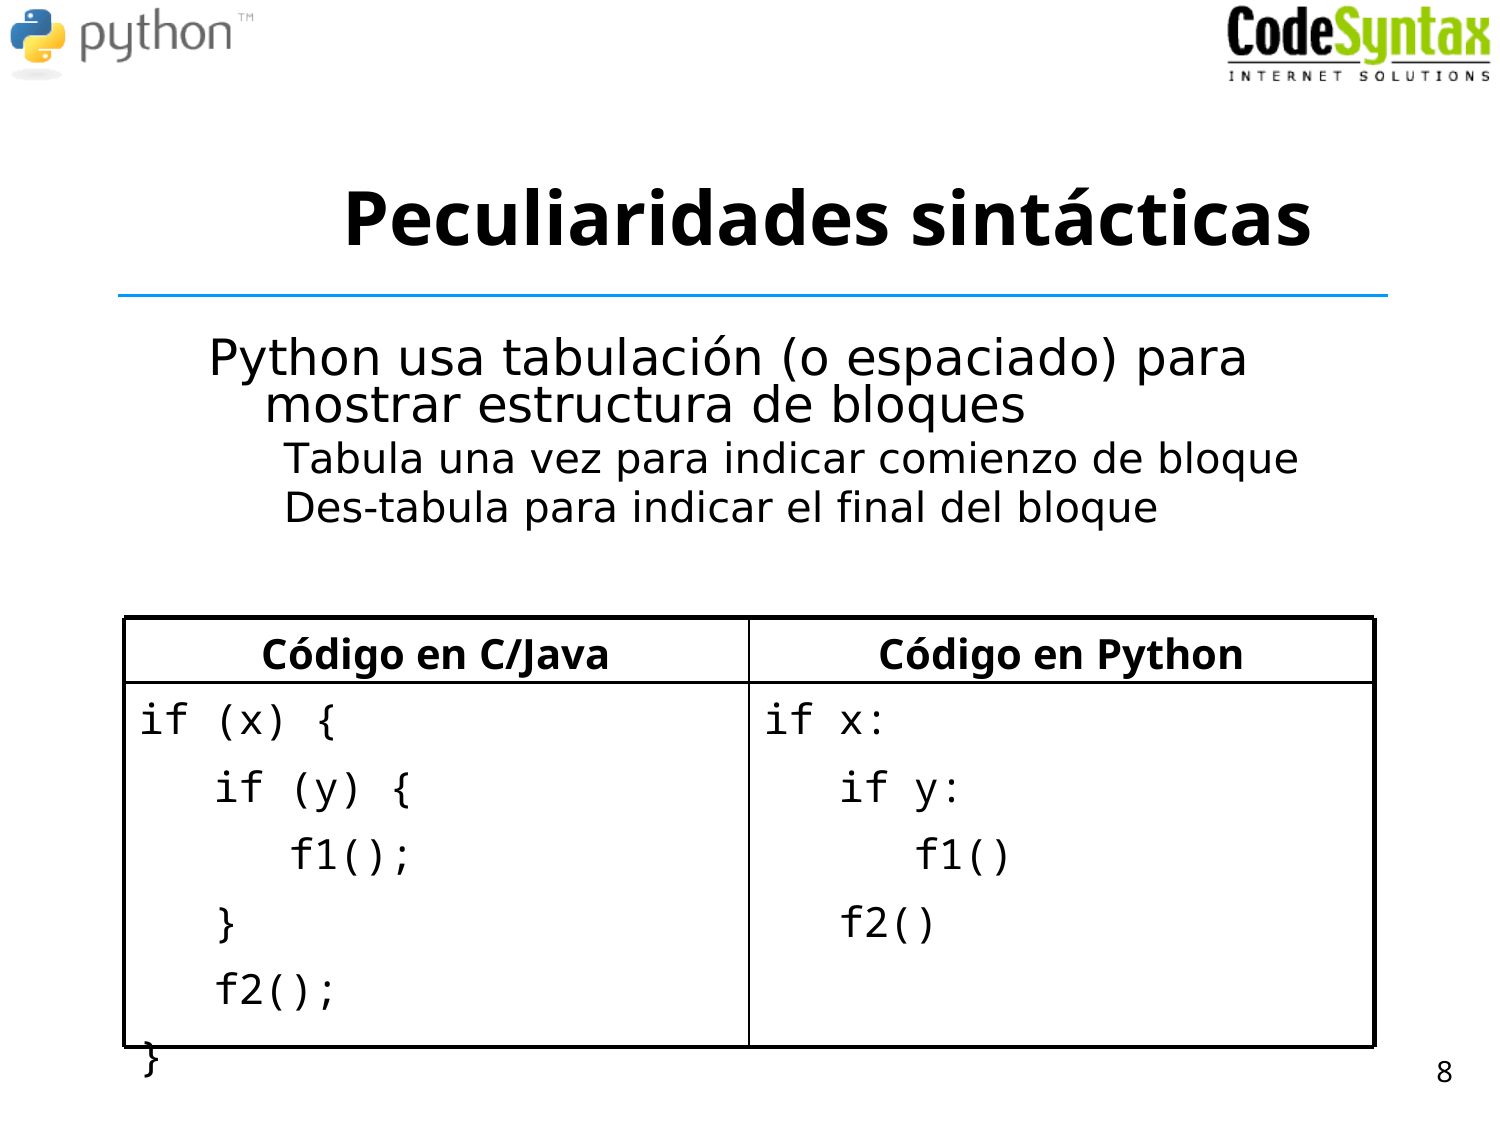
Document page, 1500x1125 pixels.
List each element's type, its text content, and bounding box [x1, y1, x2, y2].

text_box Código en Python [750, 620, 1372, 681]
text_box Código en C/Java [126, 620, 748, 681]
picture [0, 0, 286, 92]
picture [1226, 5, 1500, 83]
text_box if (x) { if (y) { f1(); } f2(); } [126, 684, 748, 1045]
title Peculiaridades sintácticas [188, 35, 1468, 276]
list Python usa tabulación (o espaciado) para mostrar estructura de bloques Tabula una vez para indicar comienzo de bloque Des-tabula para indicar el final del bloque [193, 331, 1436, 648]
text_box if x: if y: f1() f2() [750, 684, 1372, 1045]
